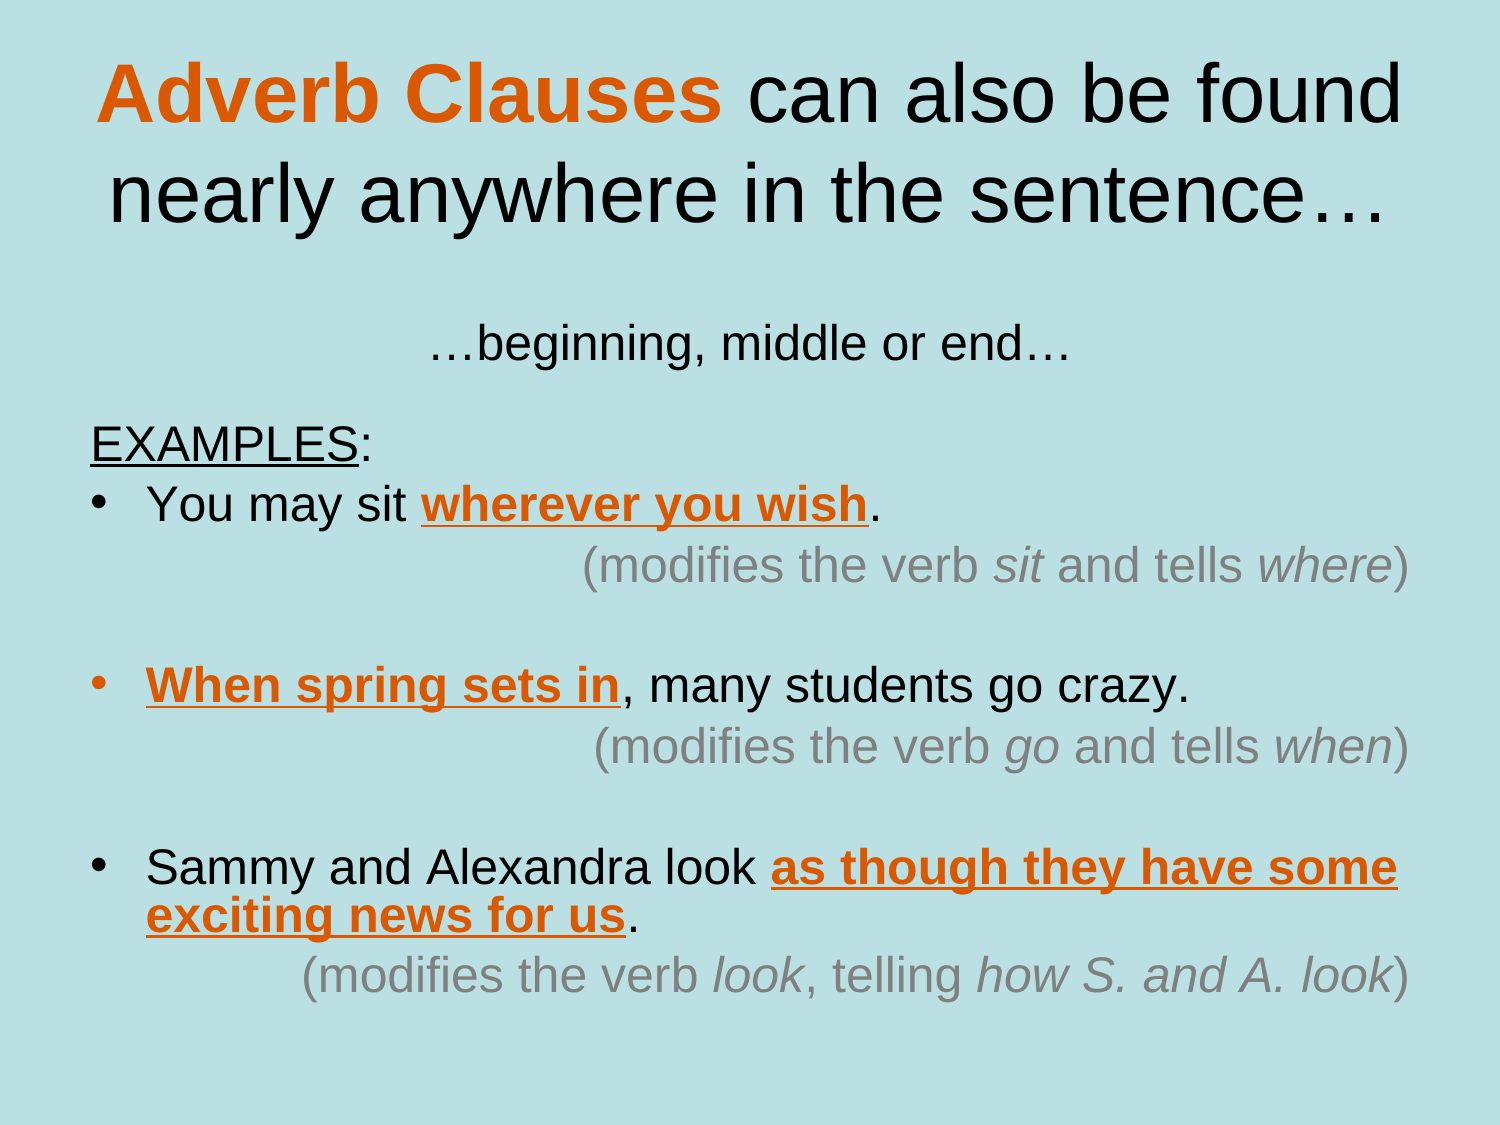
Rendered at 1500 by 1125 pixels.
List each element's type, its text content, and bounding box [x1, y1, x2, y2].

text_box …beginning, middle or end… EXAMPLES: You may sit wherever you wish. (modifies the verb sit and tells where) When spring sets in, many students go crazy. (modifies the verb go and tells when) Sammy and Alexandra look as though they have some exciting news for us. (modifies the verb look, telling how S. and A. look) [75, 262, 1426, 1063]
text_box Adverb Clauses can also be found nearly anywhere in the sentence… [75, 45, 1426, 233]
